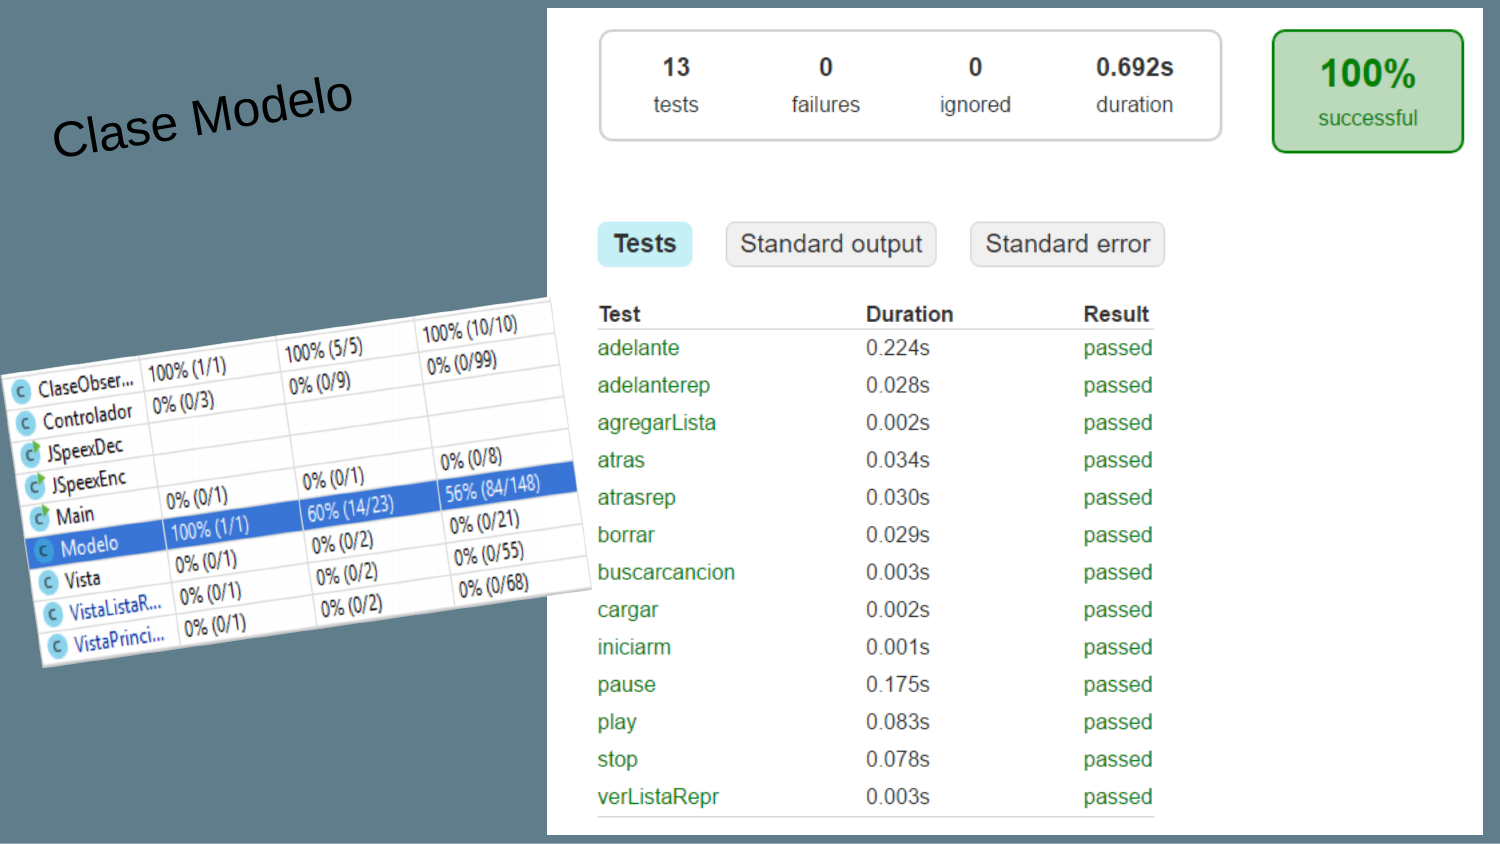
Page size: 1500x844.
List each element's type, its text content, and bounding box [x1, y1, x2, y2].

text_box Clase Modelo [29, 18, 520, 261]
picture [0, 8, 1483, 835]
